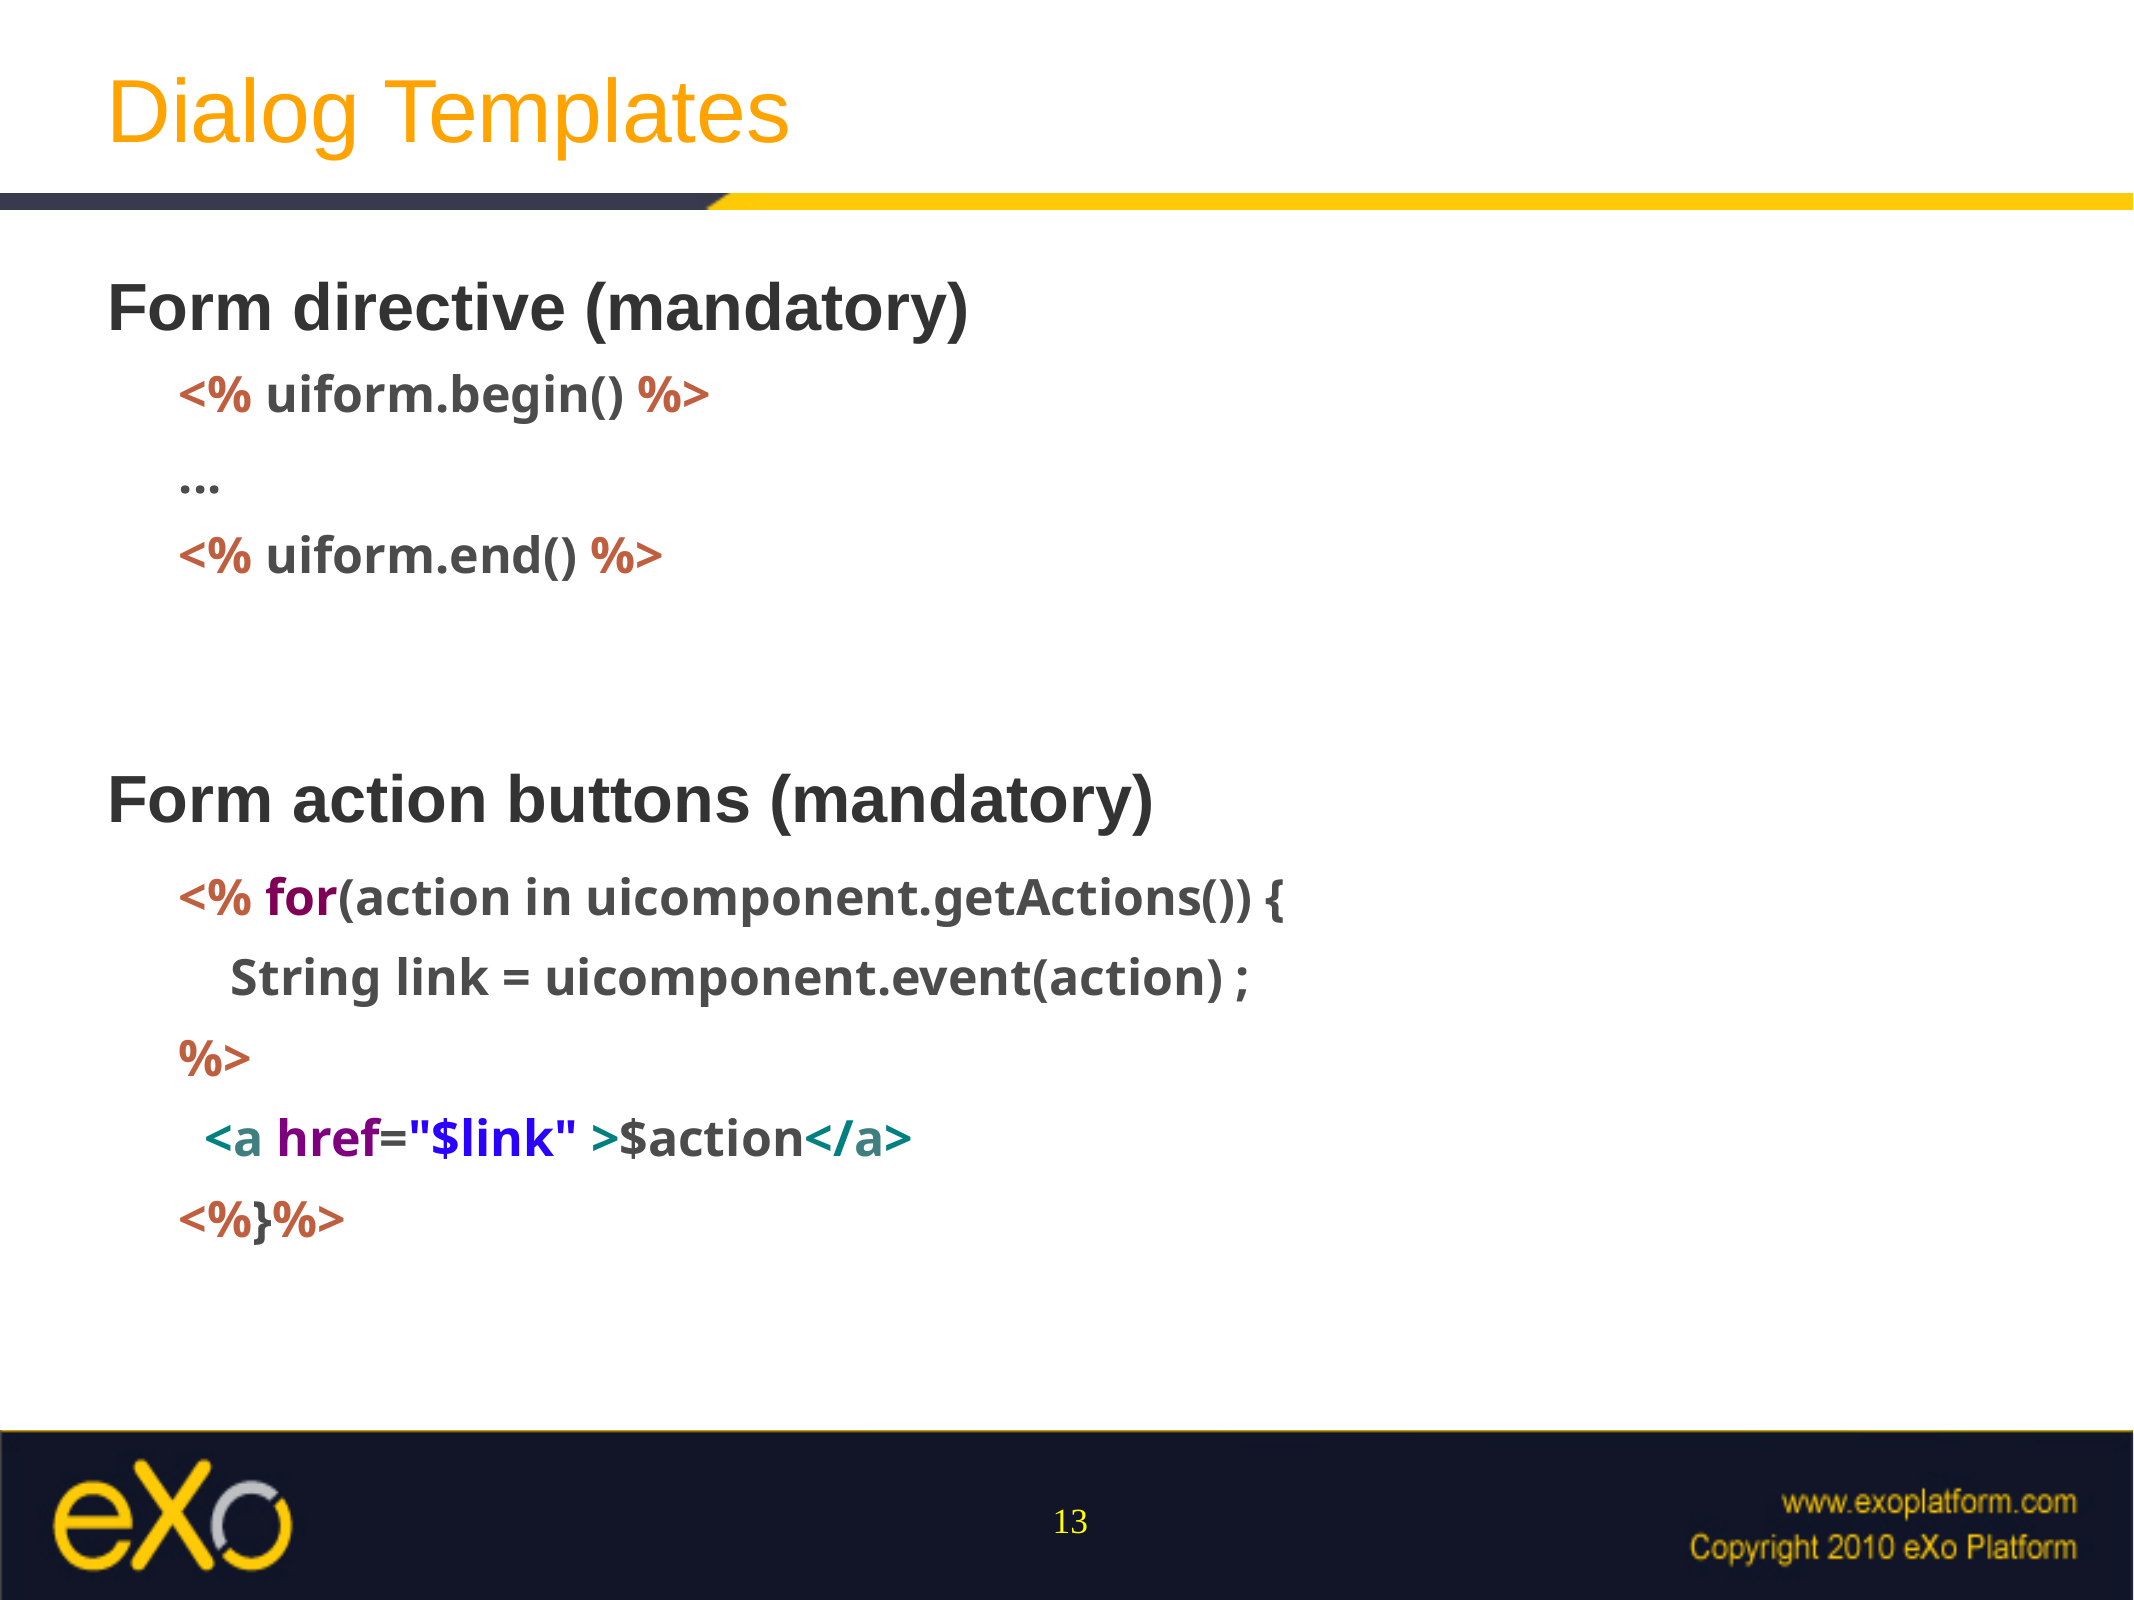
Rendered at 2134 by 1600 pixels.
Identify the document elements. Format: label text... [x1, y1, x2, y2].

list Form directive (mandatory)‏ <% uiform.begin() %> ... <% uiform.end() %> Form action buttons (mandatory)‏ <% for(action in uicomponent.getActions()) { String link = uicomponent.event(action) ; %> <a href="$link" >$action</a> <%}%> [106, 287, 2025, 1317]
picture [0, 1430, 2134, 1600]
title Dialog Templates [106, 55, 2025, 184]
picture [0, 193, 2134, 210]
